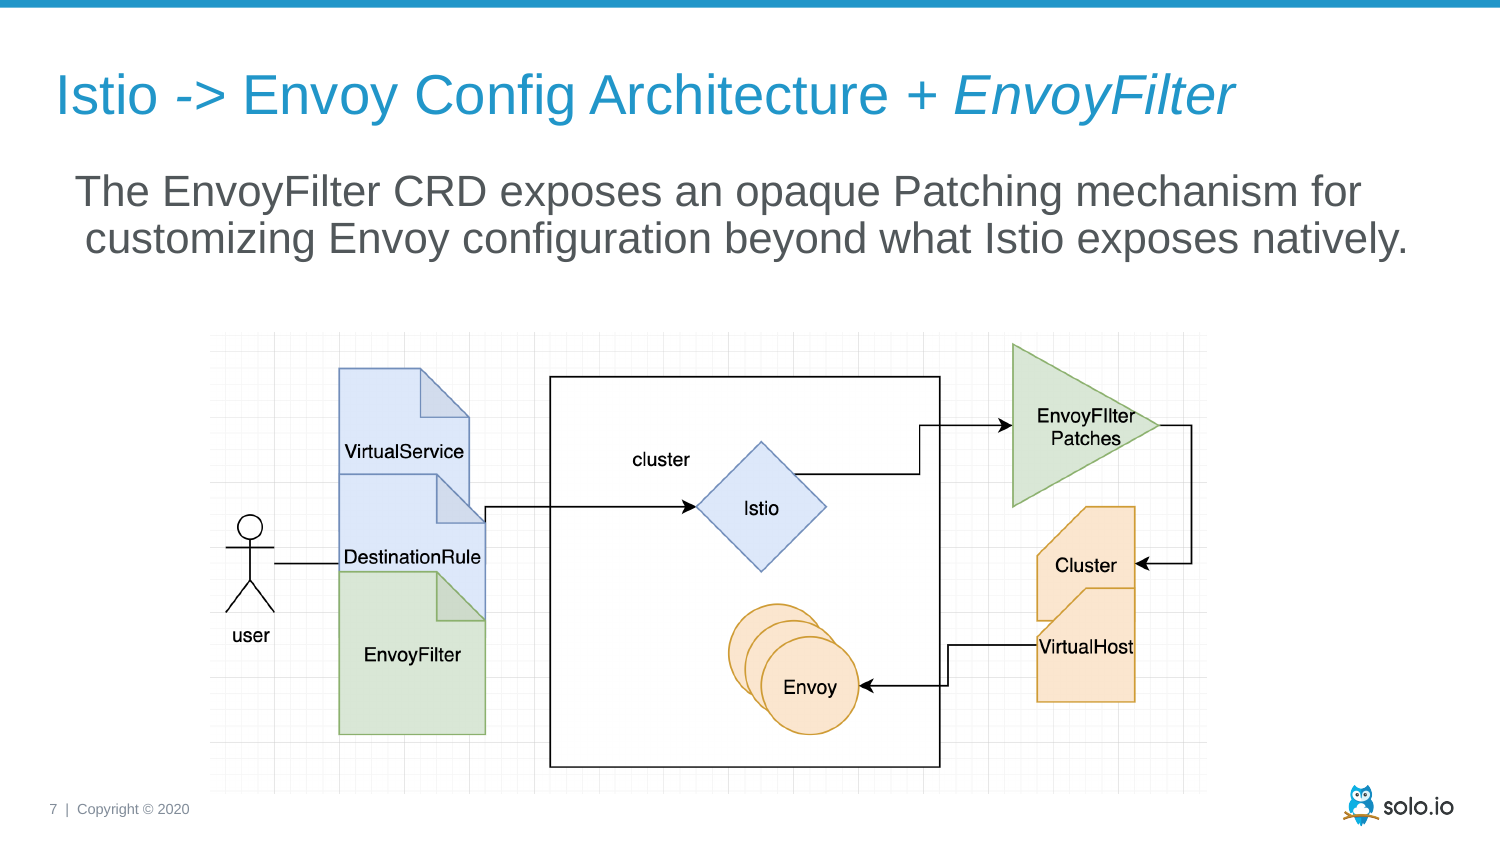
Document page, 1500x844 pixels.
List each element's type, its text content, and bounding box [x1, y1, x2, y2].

list The EnvoyFilter CRD exposes an opaque Patching mechanism for customizing Envoy configuration beyond what Istio exposes natively. [44, 163, 1457, 745]
picture [210, 332, 1207, 794]
title Istio -> Envoy Config Architecture + EnvoyFilter [44, 44, 1457, 149]
picture [1338, 783, 1457, 827]
